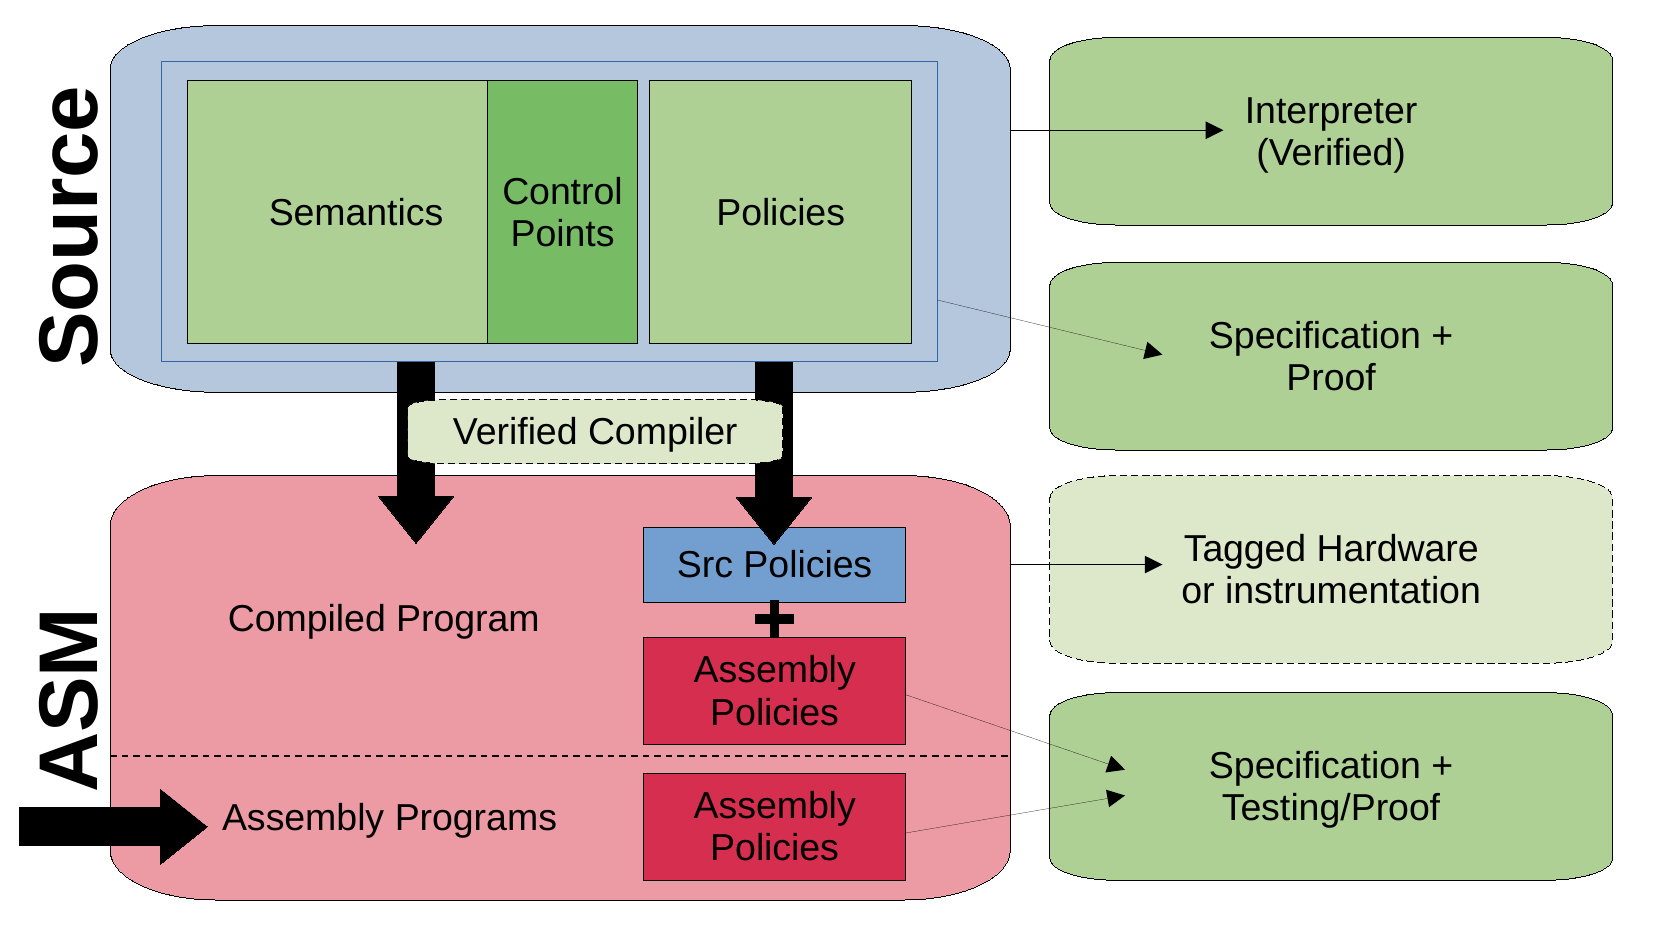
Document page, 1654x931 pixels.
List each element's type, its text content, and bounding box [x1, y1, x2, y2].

text_box ASM [14, 593, 123, 808]
text_box Assembly Programs [207, 789, 601, 847]
text_box [19, 25, 1011, 901]
text_box Specification + Testing/Proof [1049, 692, 1613, 881]
text_box Source [14, 70, 123, 383]
text_box Tagged Hardware or instrumentation [1049, 475, 1613, 664]
text_box Src Policies [643, 527, 906, 603]
text_box Assembly Policies [643, 773, 906, 881]
text_box Policies [649, 80, 912, 344]
text_box Compiled Program [213, 590, 579, 648]
text_box Assembly Policies [643, 637, 906, 745]
text_box Control Points [487, 80, 638, 344]
text_box Interpreter (Verified) [1049, 37, 1613, 226]
text_box Semantics [187, 80, 487, 344]
text_box Specification + Proof [1049, 262, 1613, 451]
text_box Verified Compiler [407, 399, 783, 464]
